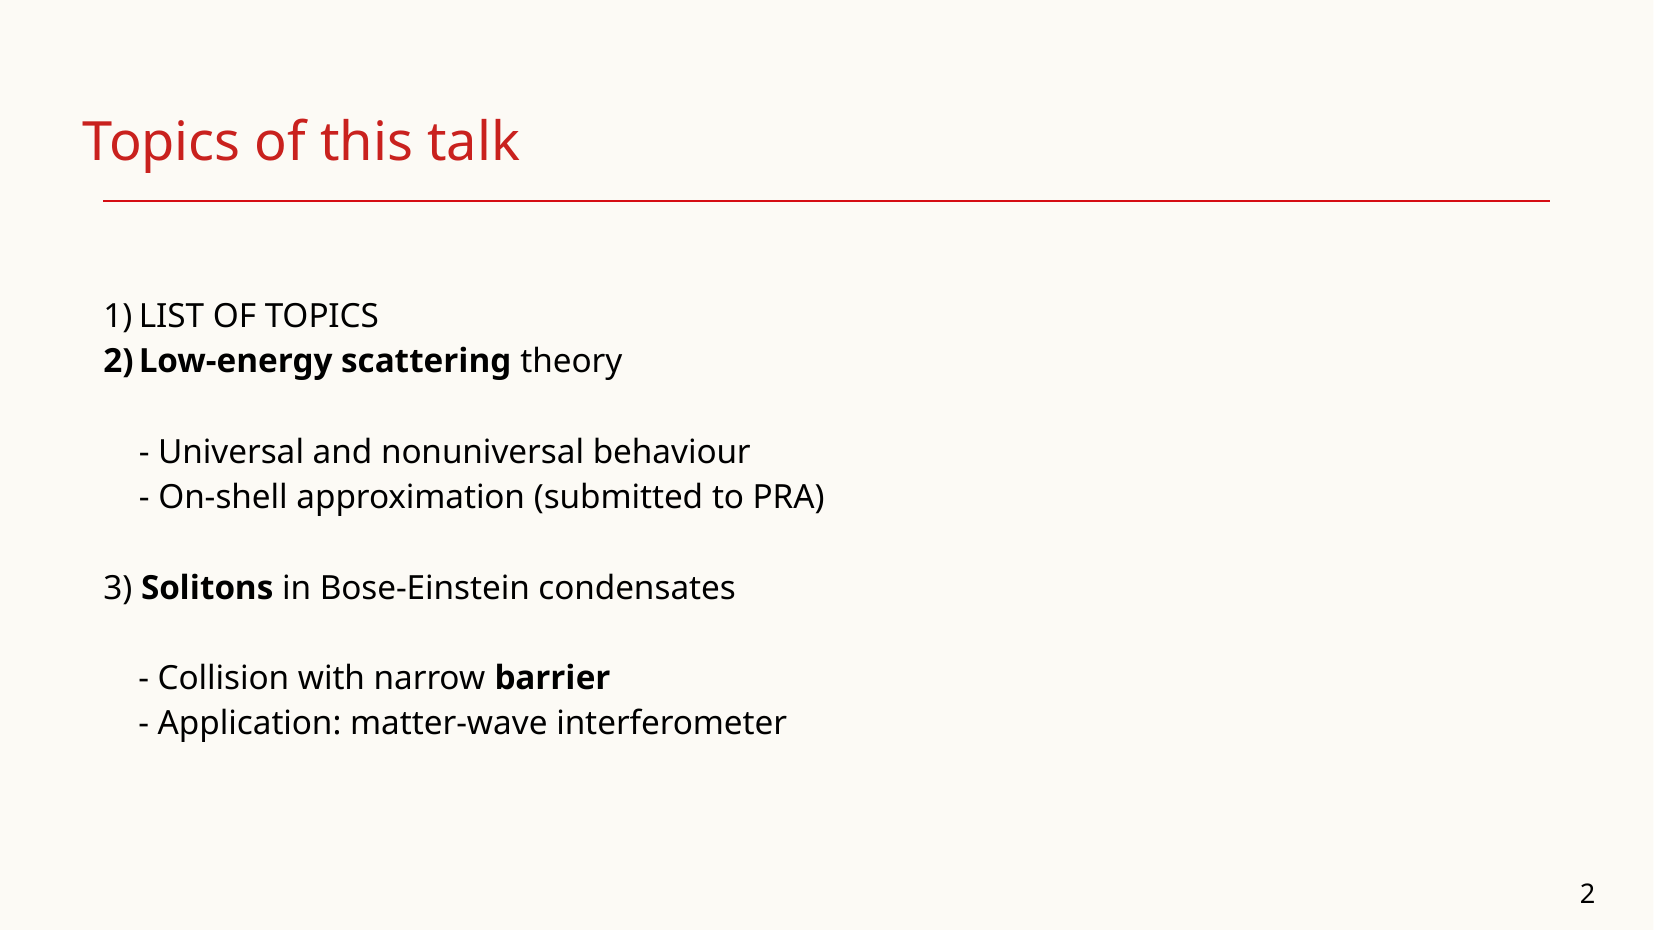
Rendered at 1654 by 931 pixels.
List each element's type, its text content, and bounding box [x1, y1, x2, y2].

title Topics of this talk [82, 61, 1571, 218]
text_box LIST OF TOPICS Low-energy scattering theory - Universal and nonuniversal behaviour - On-shell approximation (submitted to PRA) 3) Solitons in Bose-Einstein condensates - Collision with narrow barrier - Application: matter-wave interferometer [88, 239, 816, 772]
